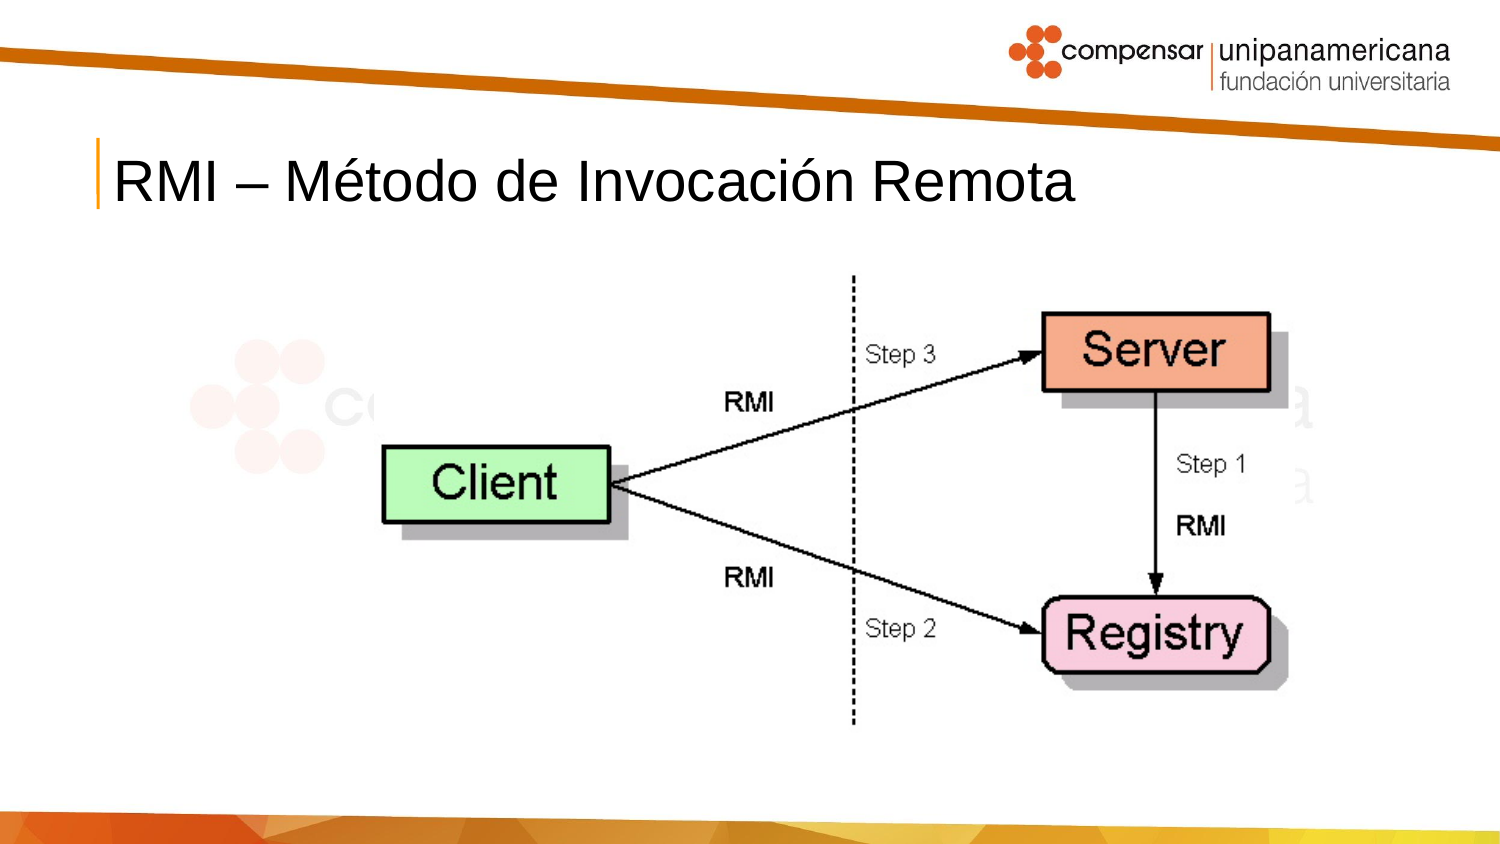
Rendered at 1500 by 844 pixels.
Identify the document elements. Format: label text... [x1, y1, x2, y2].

picture [0, 0, 1500, 844]
title RMI – Método de Invocación Remota [98, 128, 1394, 222]
list [200, 247, 1388, 704]
